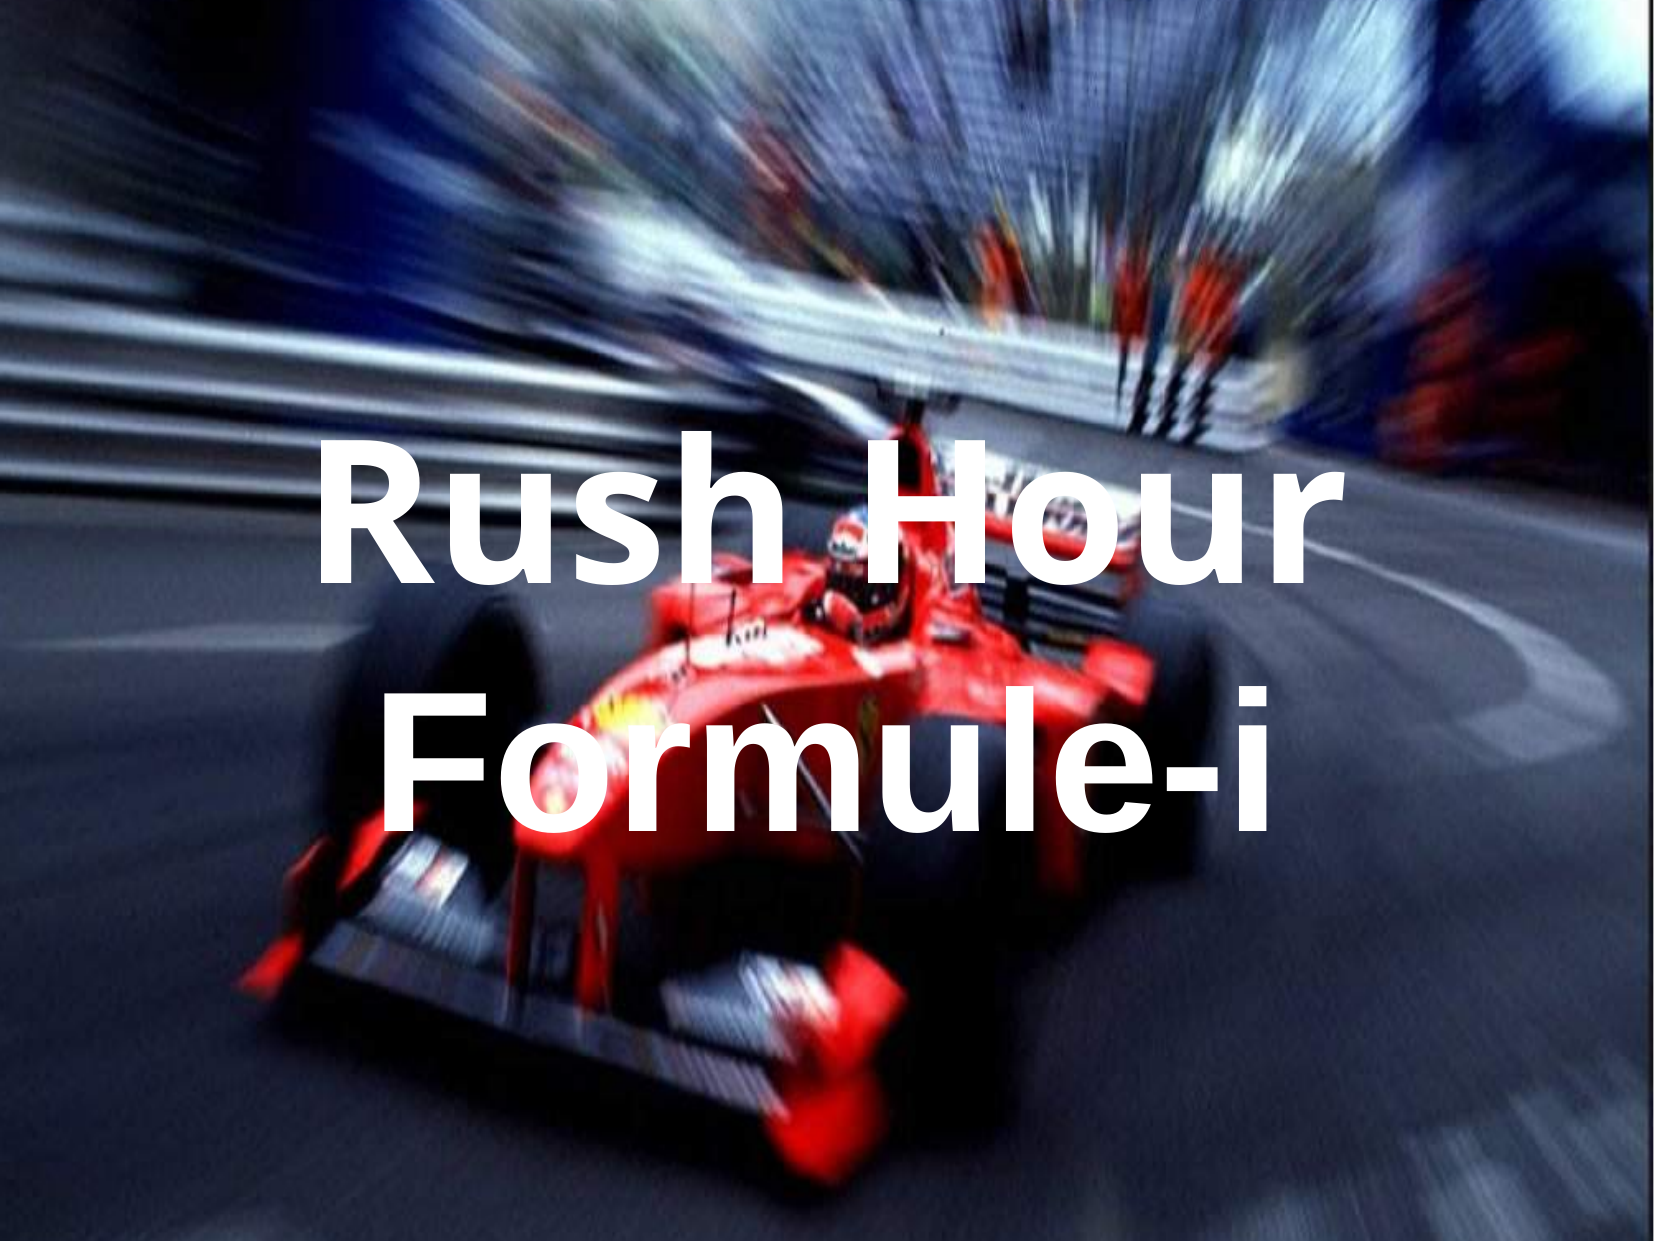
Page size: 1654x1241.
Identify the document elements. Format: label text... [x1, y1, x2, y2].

text_box Formule-i [206, 651, 1447, 951]
text_box Rush Hour [206, 202, 1447, 635]
picture [0, 0, 1654, 1241]
